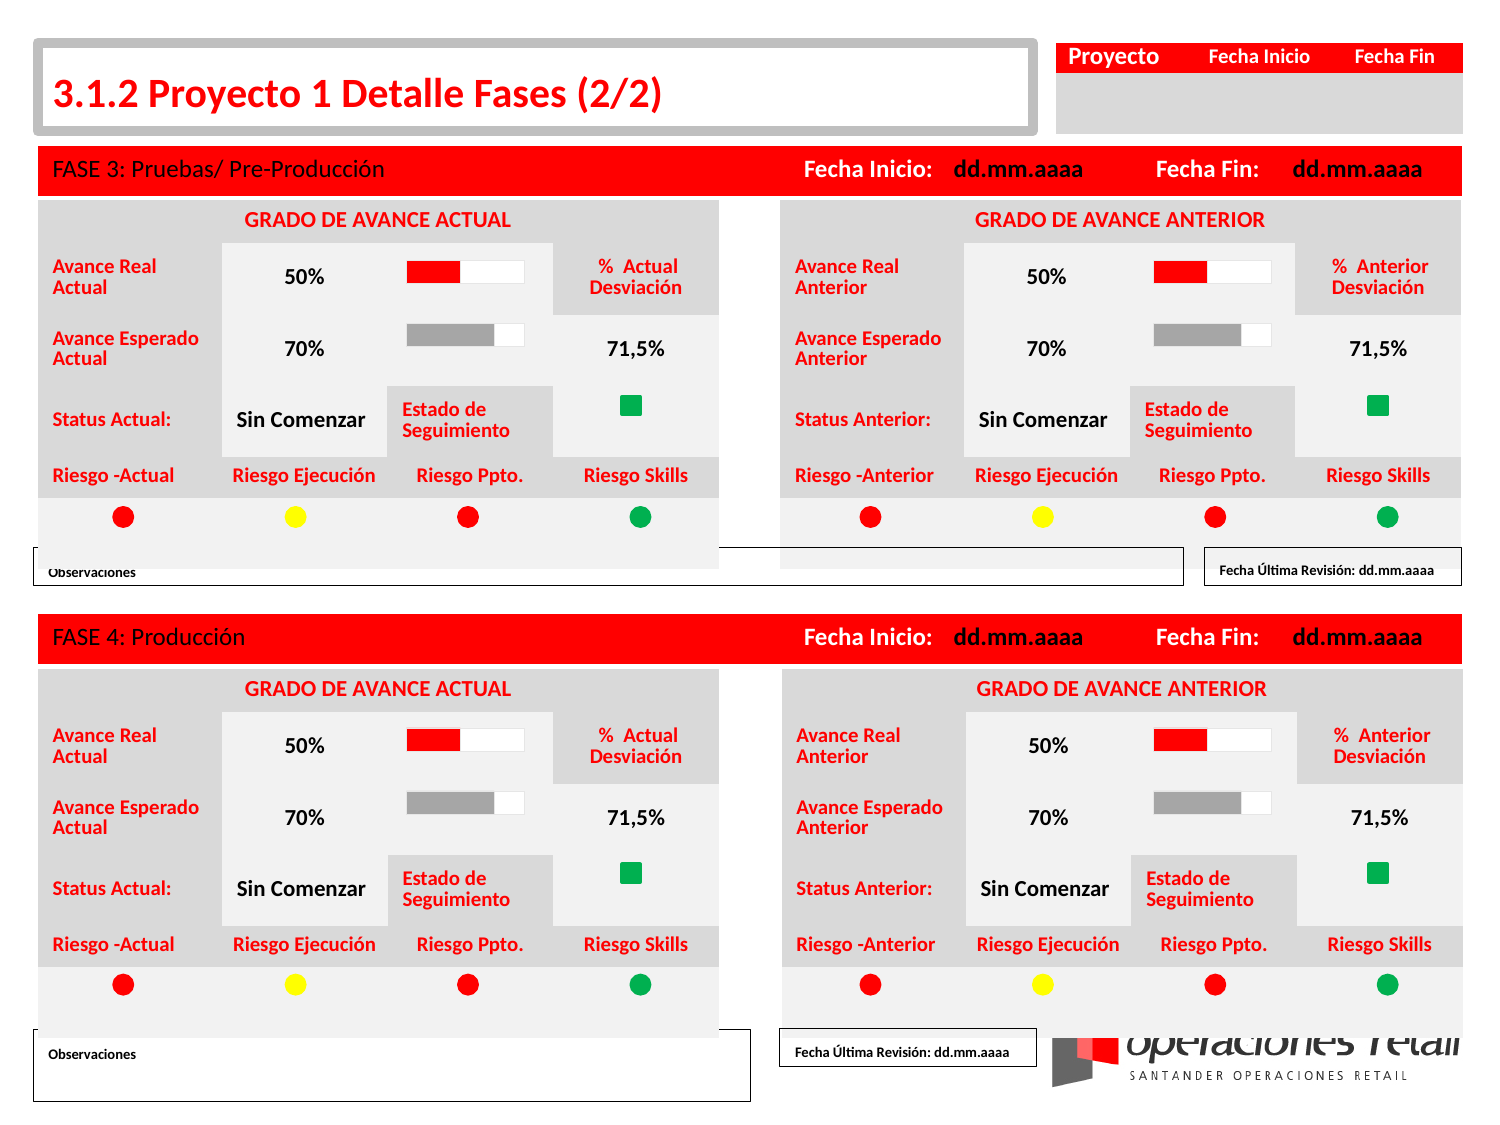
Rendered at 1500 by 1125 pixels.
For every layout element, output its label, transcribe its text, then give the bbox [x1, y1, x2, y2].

table_header GRADO DE AVANCE ACTUAL [38, 200, 719, 243]
text_box [622, 864, 640, 883]
table_cell Riesgo Ppto. [1130, 457, 1295, 498]
table_cell Estado de Seguimiento [387, 386, 553, 457]
text_box [286, 508, 305, 526]
table_cell [553, 498, 719, 569]
text_box Observaciones [33, 1029, 751, 1102]
table_cell Riesgo Ejecución [964, 457, 1130, 498]
table_cell % Anterior Desviación [1297, 712, 1463, 784]
text_box [1153, 323, 1272, 347]
text_box [1378, 975, 1397, 994]
table_cell [38, 498, 222, 569]
text_box 3.1.2 Proyecto 1 Detalle Fases (2/2) [37, 42, 1033, 132]
table_cell Status Anterior: [780, 386, 964, 457]
table_cell Avance Esperado Actual [38, 315, 222, 386]
table_cell [388, 967, 553, 1038]
table_cell [1297, 967, 1463, 1038]
table_cell Riesgo Skills [553, 457, 719, 498]
text_box [1153, 260, 1272, 284]
table_cell Estado de Seguimiento [388, 855, 553, 926]
table_cell Sin Comenzar [964, 386, 1130, 457]
table_cell 70% [966, 784, 1131, 855]
table_cell [222, 967, 388, 1038]
text_box [1369, 396, 1388, 415]
table_cell 70% [222, 784, 388, 855]
table_cell Riesgo Ppto. [1131, 926, 1297, 967]
table_cell 71,5% [1297, 784, 1463, 855]
table_cell [1130, 315, 1295, 386]
text_box [114, 508, 133, 526]
table_cell 70% [222, 315, 387, 386]
text_box [861, 975, 880, 994]
table_cell [222, 498, 387, 569]
table_header GRADO DE AVANCE ANTERIOR [780, 200, 1461, 243]
table_cell 50% [222, 712, 388, 784]
text_box [631, 975, 650, 994]
table_header FASE 4: Producción [38, 614, 784, 664]
text_box [631, 508, 650, 526]
table_cell [966, 967, 1131, 1038]
table_cell [553, 967, 719, 1038]
table_header Fecha Fin: [1123, 146, 1293, 196]
table_cell [387, 243, 553, 315]
table_cell Sin Comenzar [222, 855, 388, 926]
text_box [406, 260, 525, 284]
table_cell Estado de Seguimiento [1130, 386, 1295, 457]
table_header GRADO DE AVANCE ACTUAL [38, 669, 719, 712]
text_box [1378, 508, 1397, 526]
table_cell [38, 967, 222, 1038]
table_header Fecha Fin [1327, 43, 1463, 73]
table_cell 50% [964, 243, 1130, 315]
table_header Fecha Inicio: [784, 614, 954, 664]
table_header dd.mm.aaaa [1293, 146, 1462, 196]
table_cell [1130, 243, 1295, 315]
table_header Fecha Inicio [1192, 43, 1327, 73]
text_box [406, 323, 525, 347]
text_box [622, 396, 640, 415]
text_box Fecha Última Revisión: dd.mm.aaaa [1204, 547, 1462, 586]
table_cell Status Anterior: [782, 855, 966, 926]
table_cell Avance Real Anterior [782, 712, 966, 784]
table_cell [553, 386, 719, 457]
table_cell 50% [222, 243, 387, 315]
table_cell [1131, 967, 1297, 1038]
table_cell [1295, 386, 1461, 457]
table_cell Riesgo Ejecución [966, 926, 1131, 967]
text_box [1206, 508, 1225, 526]
table_cell Riesgo Ejecución [222, 926, 388, 967]
table_cell [553, 855, 719, 926]
table_cell Avance Esperado Anterior [782, 784, 966, 855]
table_header Fecha Inicio: [784, 146, 954, 196]
table_cell Riesgo -Actual [38, 457, 222, 498]
text_box [1206, 975, 1225, 994]
text_box Observaciones [33, 547, 1184, 586]
text_box [1034, 508, 1052, 526]
table_cell [1131, 712, 1297, 784]
table_cell Riesgo Ppto. [388, 926, 553, 967]
text_box [114, 975, 133, 994]
text_box [406, 727, 525, 752]
text_box [1153, 790, 1272, 815]
table_cell Status Actual: [38, 855, 222, 926]
text_box [1153, 727, 1272, 752]
table_cell [388, 712, 553, 784]
table_cell [387, 315, 553, 386]
table_cell [780, 498, 964, 547]
table_cell Avance Esperado Actual [38, 784, 222, 855]
table_cell Riesgo -Anterior [782, 926, 966, 967]
table_header dd.mm.aaaa [1293, 614, 1462, 664]
table_cell [1056, 73, 1192, 134]
table_cell Avance Real Anterior [780, 243, 964, 315]
table_cell 70% [964, 315, 1130, 386]
table_cell 71,5% [1295, 315, 1461, 386]
table_cell 50% [966, 712, 1131, 784]
table_cell Avance Real Actual [38, 712, 222, 784]
table_header Proyecto [1056, 43, 1192, 73]
table_cell Avance Real Actual [38, 243, 222, 315]
text_box [459, 975, 477, 994]
table_cell [1295, 498, 1461, 547]
table_cell Riesgo Skills [553, 926, 719, 967]
table_cell % Anterior Desviación [1295, 243, 1461, 315]
table_cell [1327, 73, 1463, 134]
table_cell [1192, 73, 1327, 134]
table_cell Sin Comenzar [222, 386, 387, 457]
text_box [861, 508, 880, 526]
table_cell [964, 498, 1130, 547]
text_box [286, 975, 305, 994]
table_header GRADO DE AVANCE ANTERIOR [782, 669, 1463, 712]
table_cell Riesgo Ppto. [387, 457, 553, 498]
table_header FASE 3: Pruebas/ Pre-Producción [38, 146, 784, 196]
table_cell % Actual Desviación [553, 243, 719, 315]
text_box [459, 508, 477, 526]
table_header dd.mm.aaaa [954, 146, 1123, 196]
table_cell [782, 967, 966, 1028]
table_cell Riesgo Skills [1295, 457, 1461, 498]
table_cell [387, 498, 553, 569]
table_cell 71,5% [553, 315, 719, 386]
table_cell Estado de Seguimiento [1131, 855, 1297, 926]
table_cell [388, 784, 553, 855]
table_cell [1130, 498, 1295, 569]
table_cell Riesgo Skills [1297, 926, 1463, 967]
text_box [1369, 864, 1388, 883]
table_cell % Actual Desviación [553, 712, 719, 784]
table_header Fecha Fin: [1123, 614, 1293, 664]
picture [1041, 999, 1472, 1098]
table_cell Avance Esperado Anterior [780, 315, 964, 386]
text_box [406, 790, 525, 815]
table_cell Riesgo -Anterior [780, 457, 964, 498]
text_box [1034, 975, 1052, 994]
table_cell [1131, 784, 1297, 855]
text_box Fecha Última Revisión: dd.mm.aaaa [779, 1028, 1037, 1067]
table_cell Sin Comenzar [966, 855, 1131, 926]
table_cell Riesgo Ejecución [222, 457, 387, 498]
table_header dd.mm.aaaa [954, 614, 1123, 664]
table_cell 71,5% [553, 784, 719, 855]
table_cell Riesgo -Actual [38, 926, 222, 967]
table_cell [1297, 855, 1463, 926]
table_cell Status Actual: [38, 386, 222, 457]
